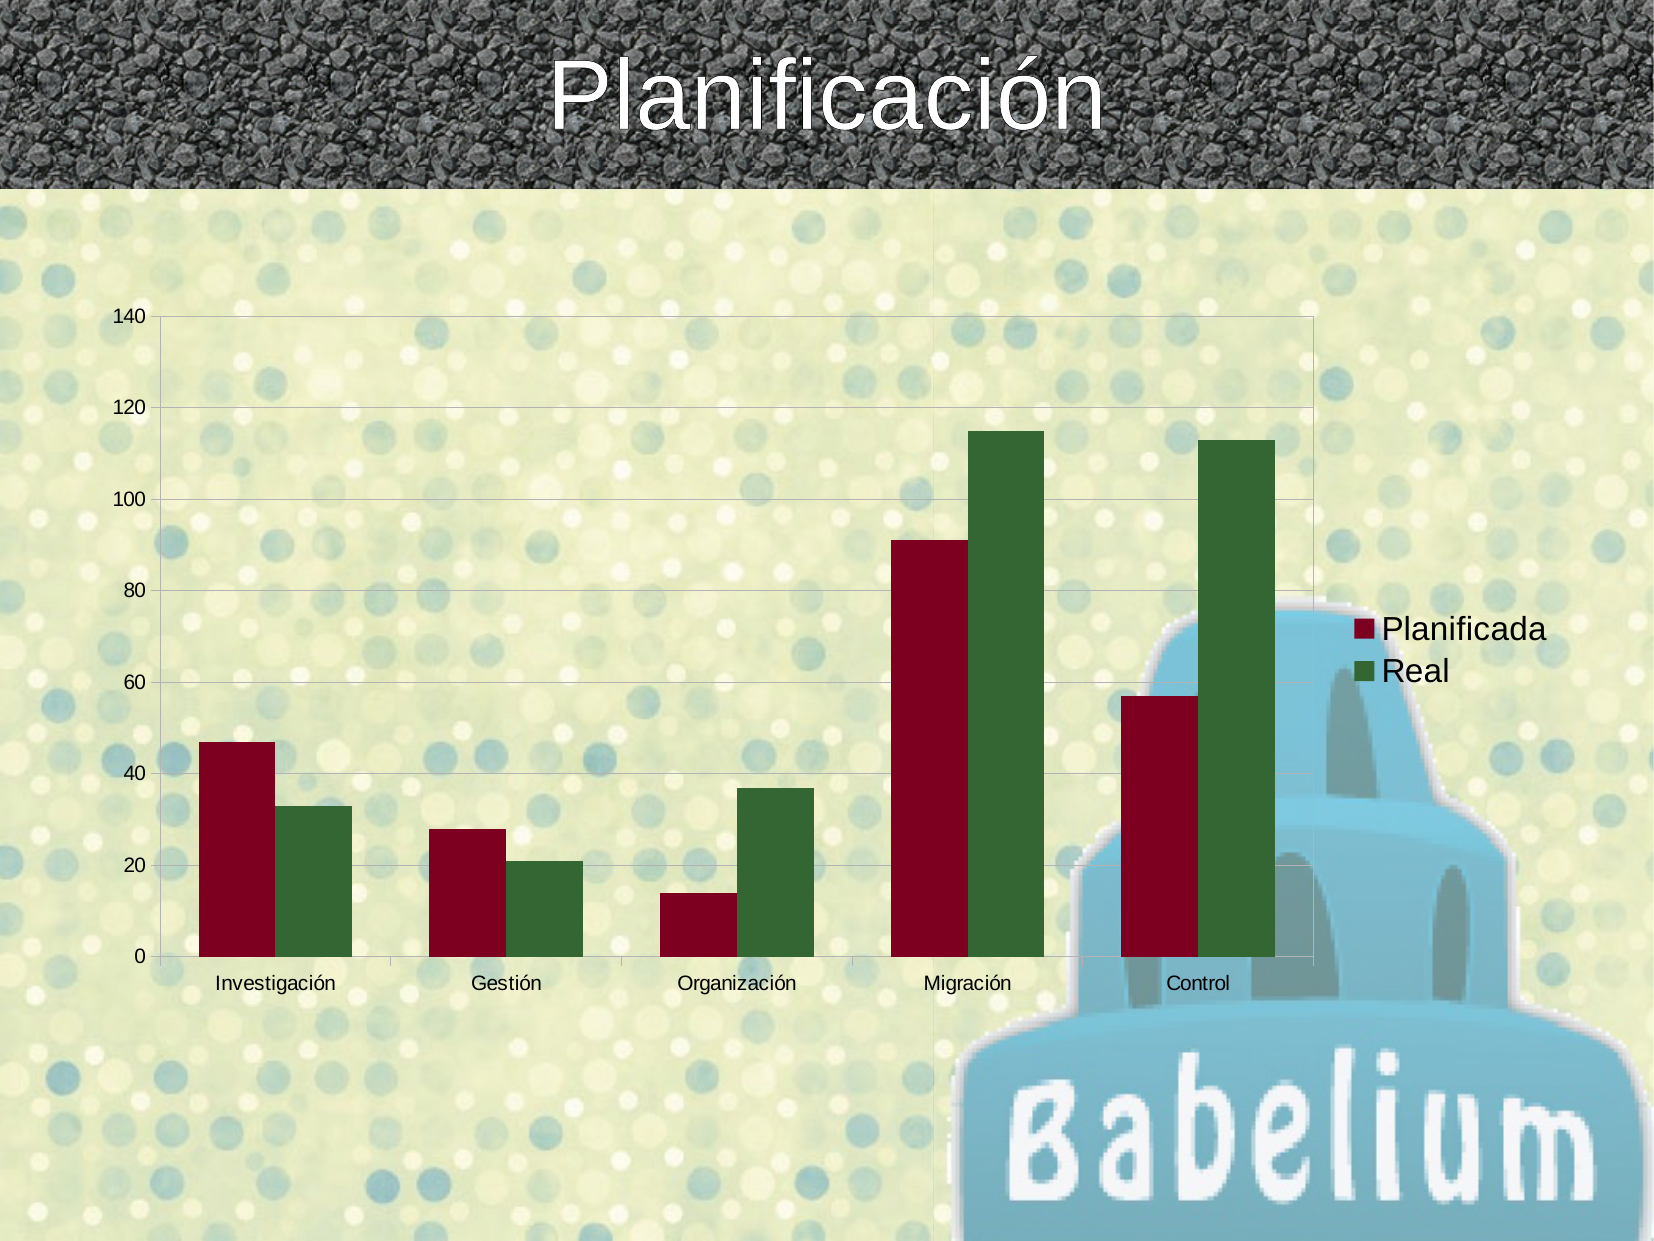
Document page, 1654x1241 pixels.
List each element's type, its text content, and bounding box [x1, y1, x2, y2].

picture [0, 189, 1654, 1241]
title Planificación [0, 0, 1654, 189]
chart [82, 290, 1571, 1010]
